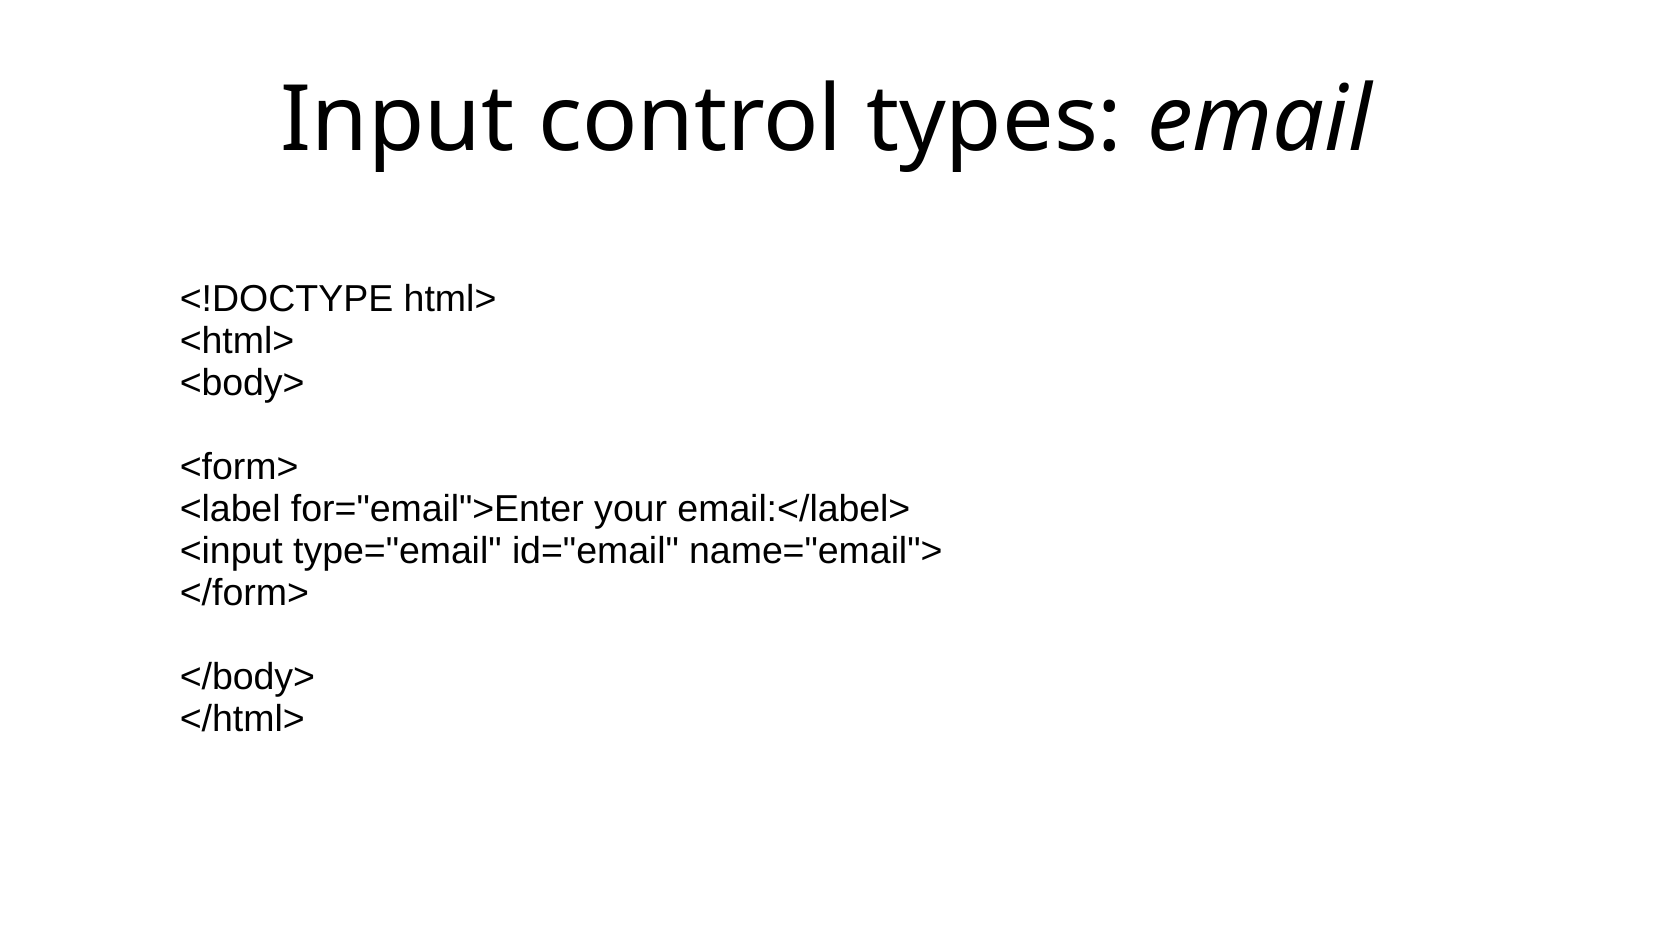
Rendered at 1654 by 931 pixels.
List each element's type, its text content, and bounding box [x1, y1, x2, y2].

text_box <!DOCTYPE html> <html> <body> <form> <label for="email">Enter your email:</label> <input type="email" id="email" name="email"> </form> </body> </html> [165, 270, 1321, 747]
title Input control types: email [82, 37, 1571, 193]
